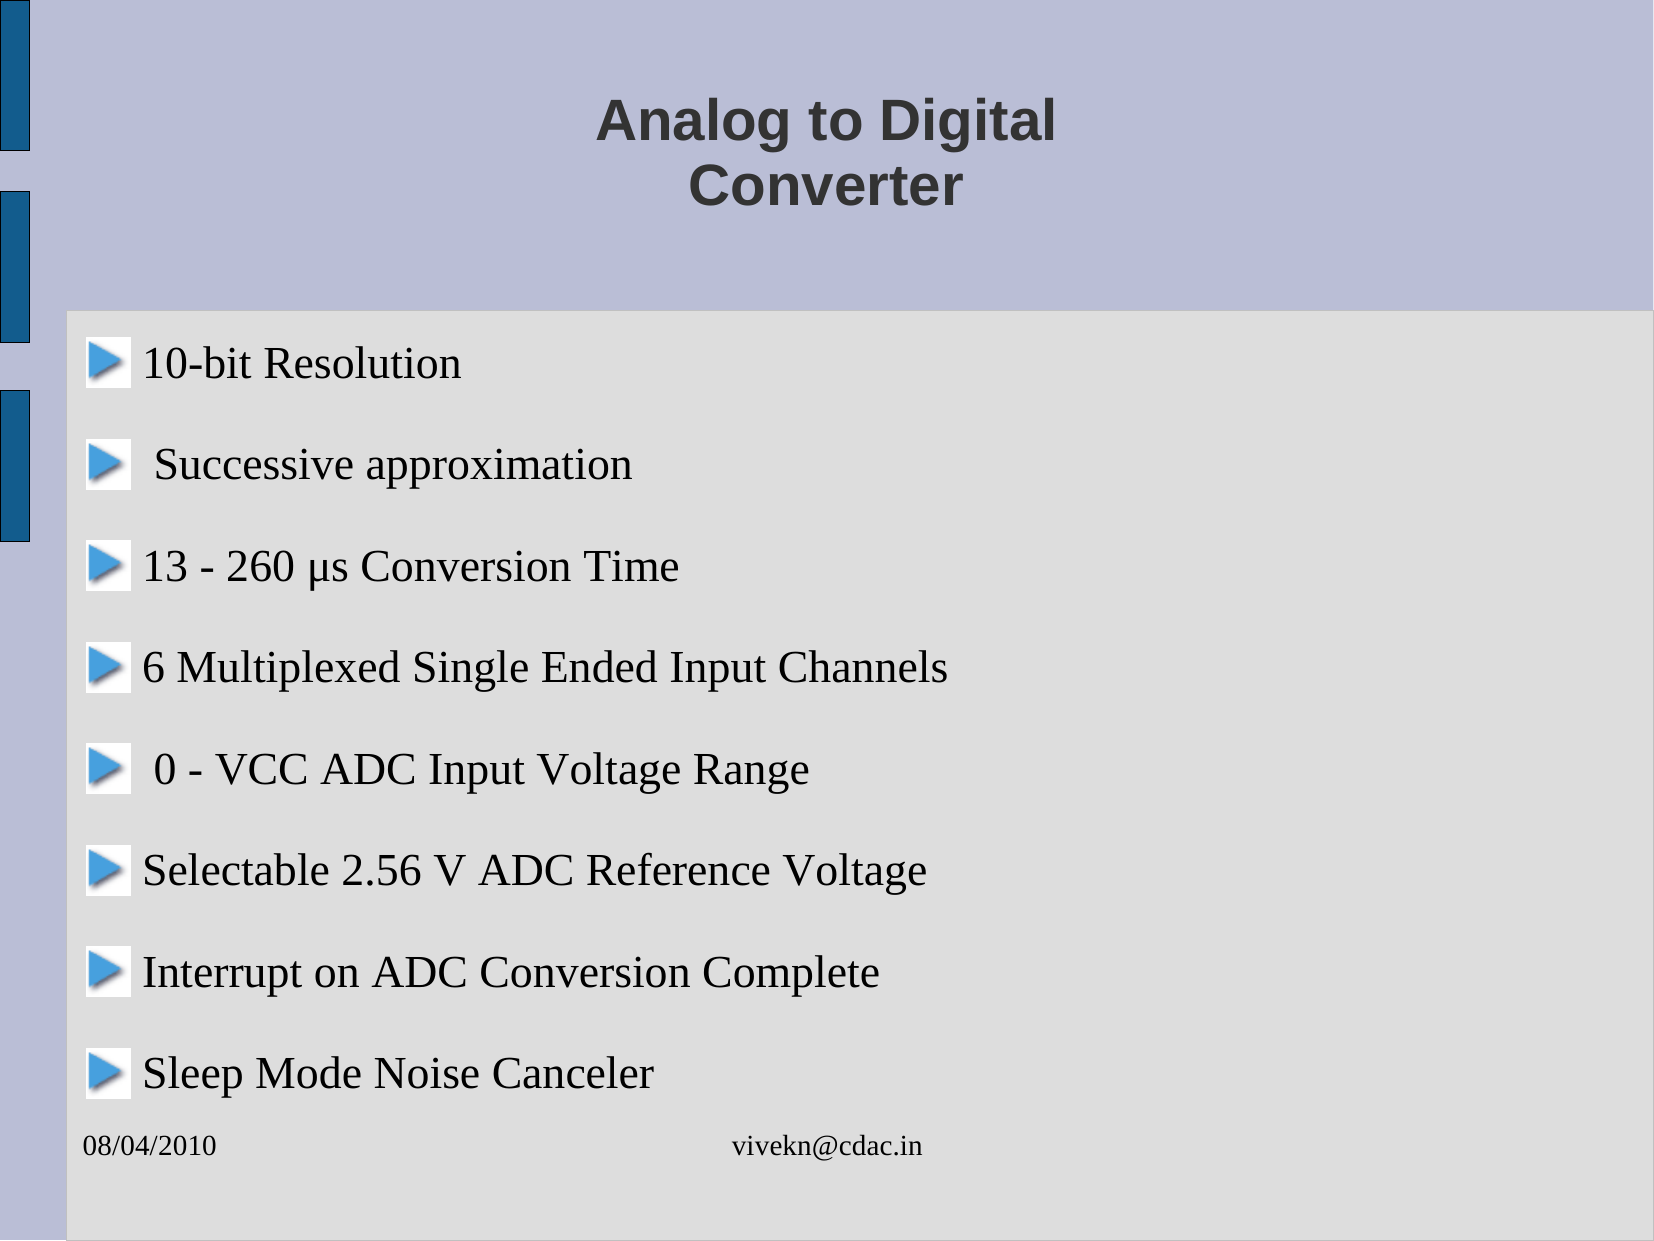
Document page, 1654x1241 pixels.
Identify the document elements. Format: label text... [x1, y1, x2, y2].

subtitle 10-bit Resolution Successive approximation 13 - 260 μs Conversion Time 6 Multiplexed Single Ended Input Channels 0 - VCC ADC Input Voltage Range Selectable 2.56 V ADC Reference Voltage Interrupt on ADC Conversion Complete Sleep Mode Noise Canceler [86, 337, 1576, 1099]
title Analog to Digital Converter [82, 56, 1571, 250]
